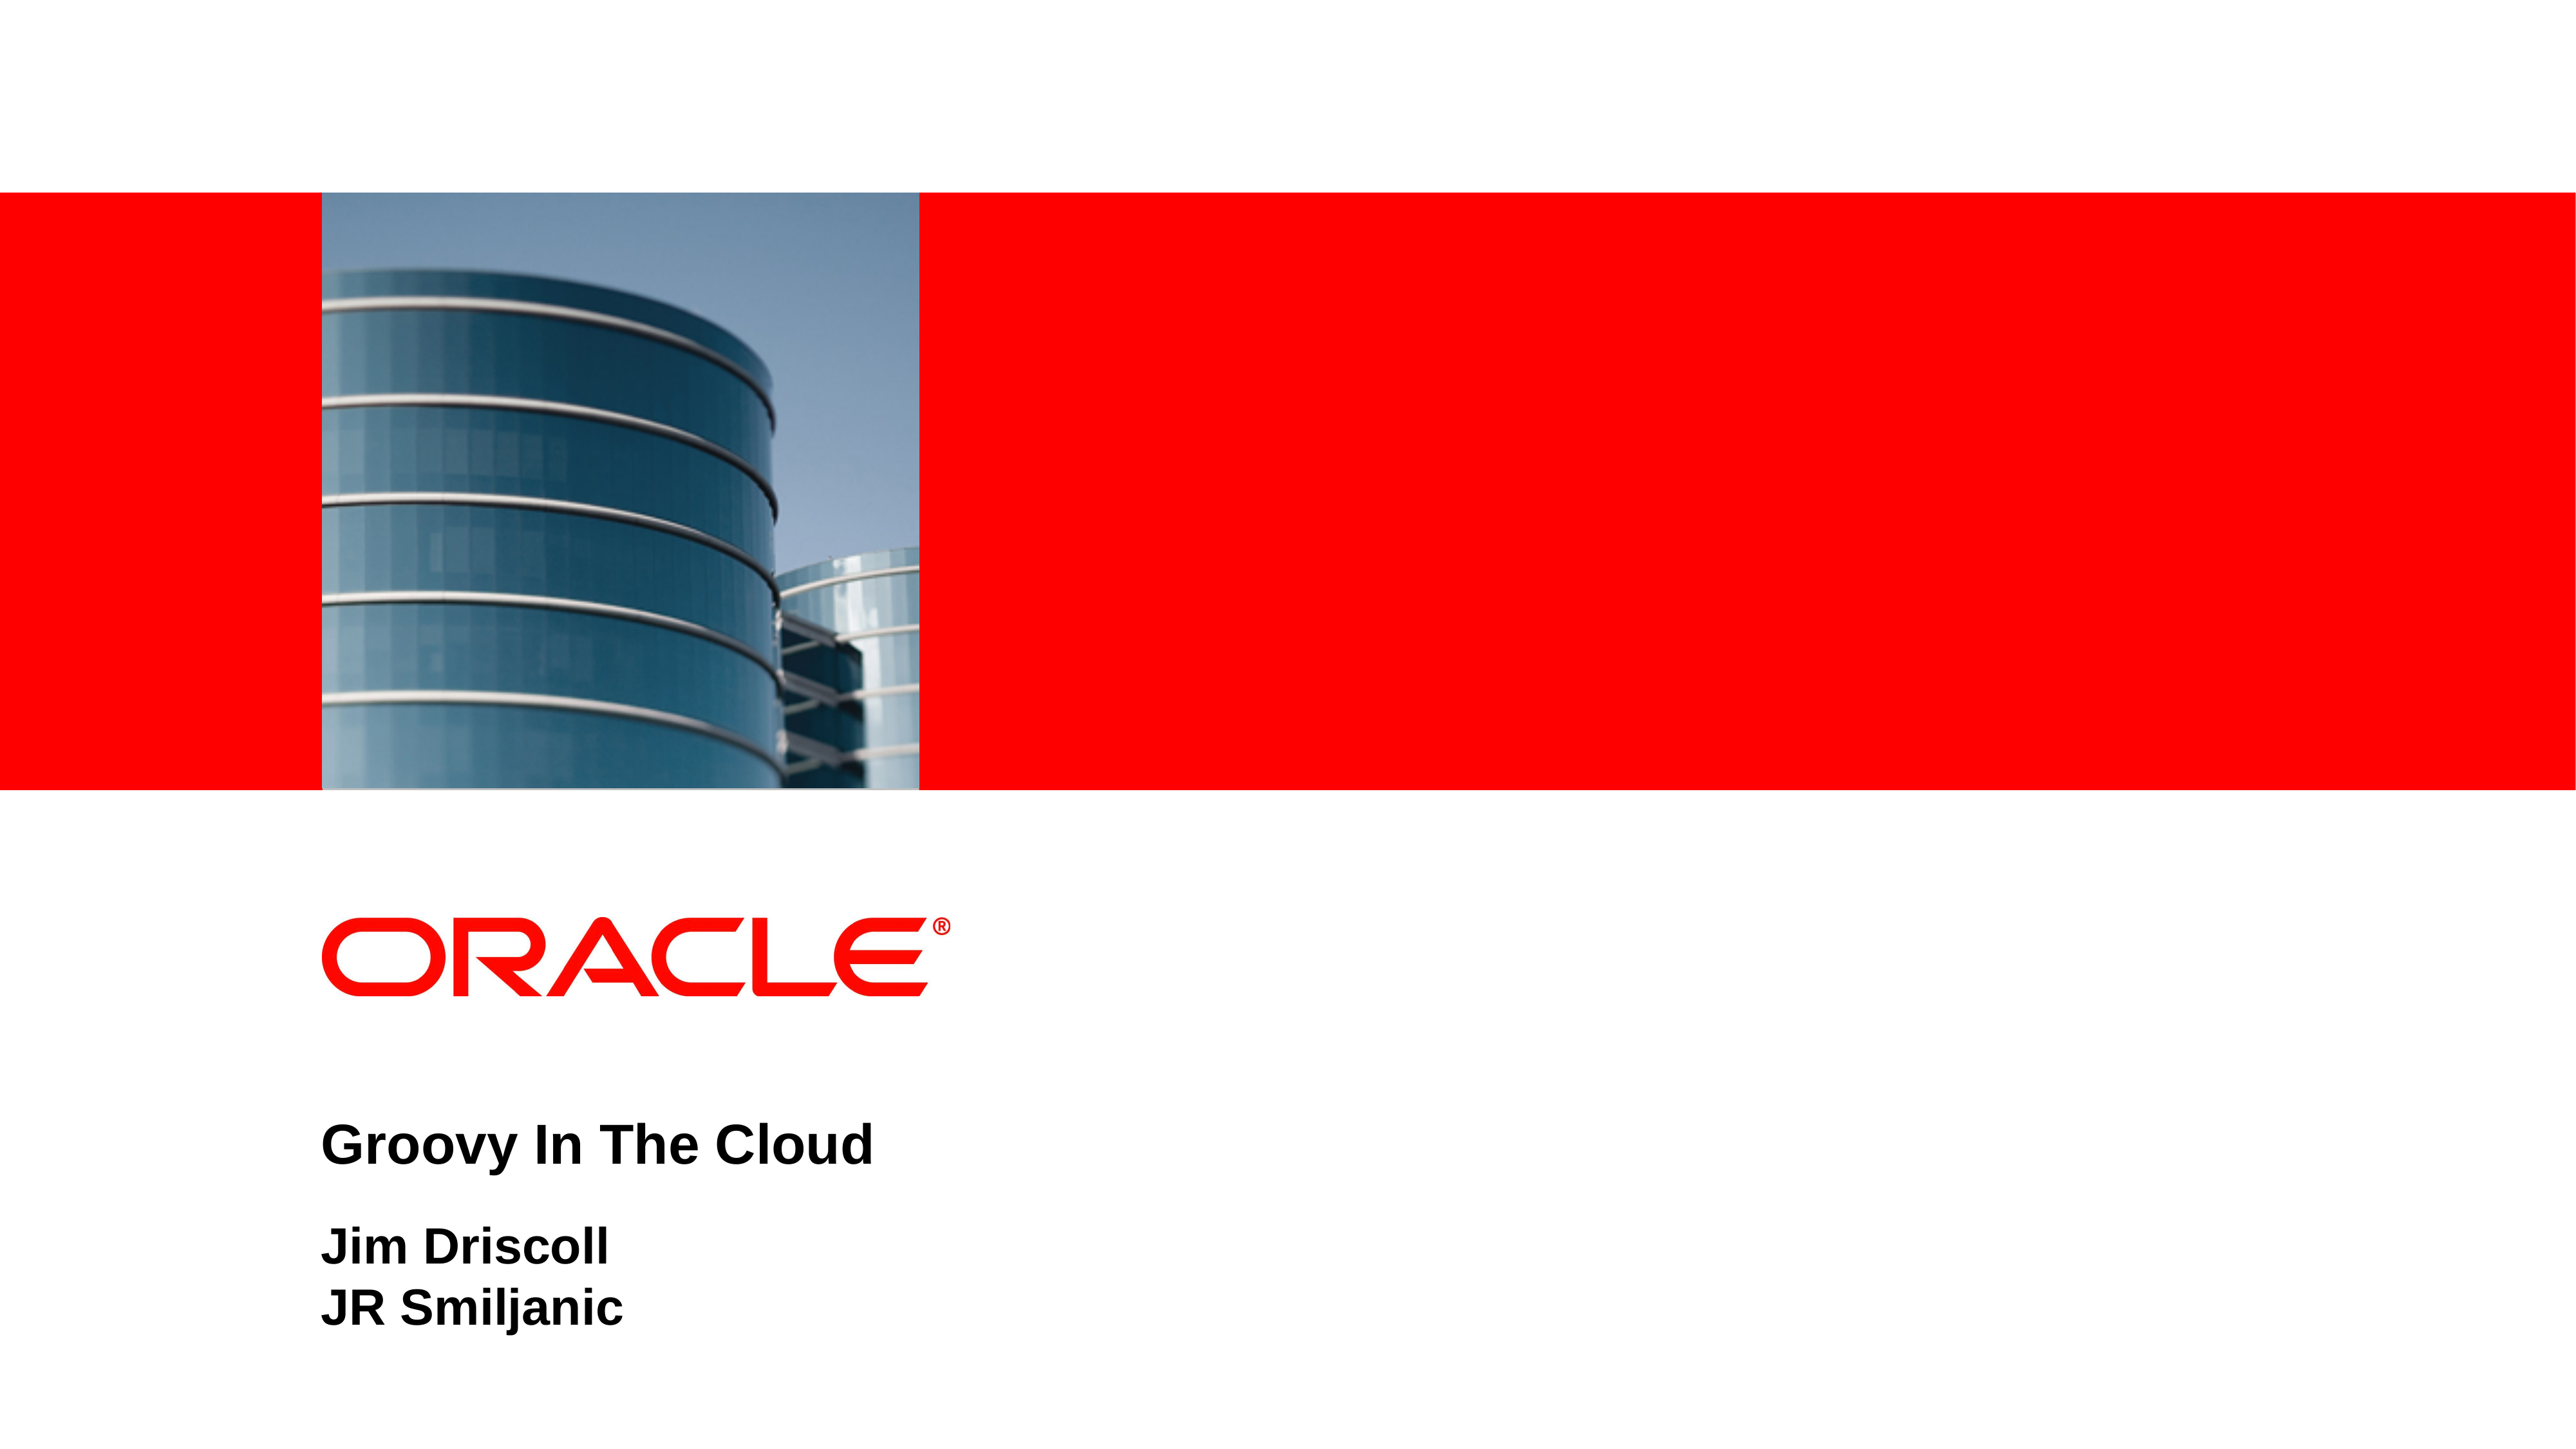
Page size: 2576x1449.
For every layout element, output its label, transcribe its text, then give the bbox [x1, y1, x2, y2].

picture [0, 193, 2576, 790]
text_box Jim Driscoll JR Smiljanic [295, 1200, 2122, 1361]
text_box Groovy In The Cloud [295, 1006, 2388, 1188]
picture [322, 917, 950, 996]
